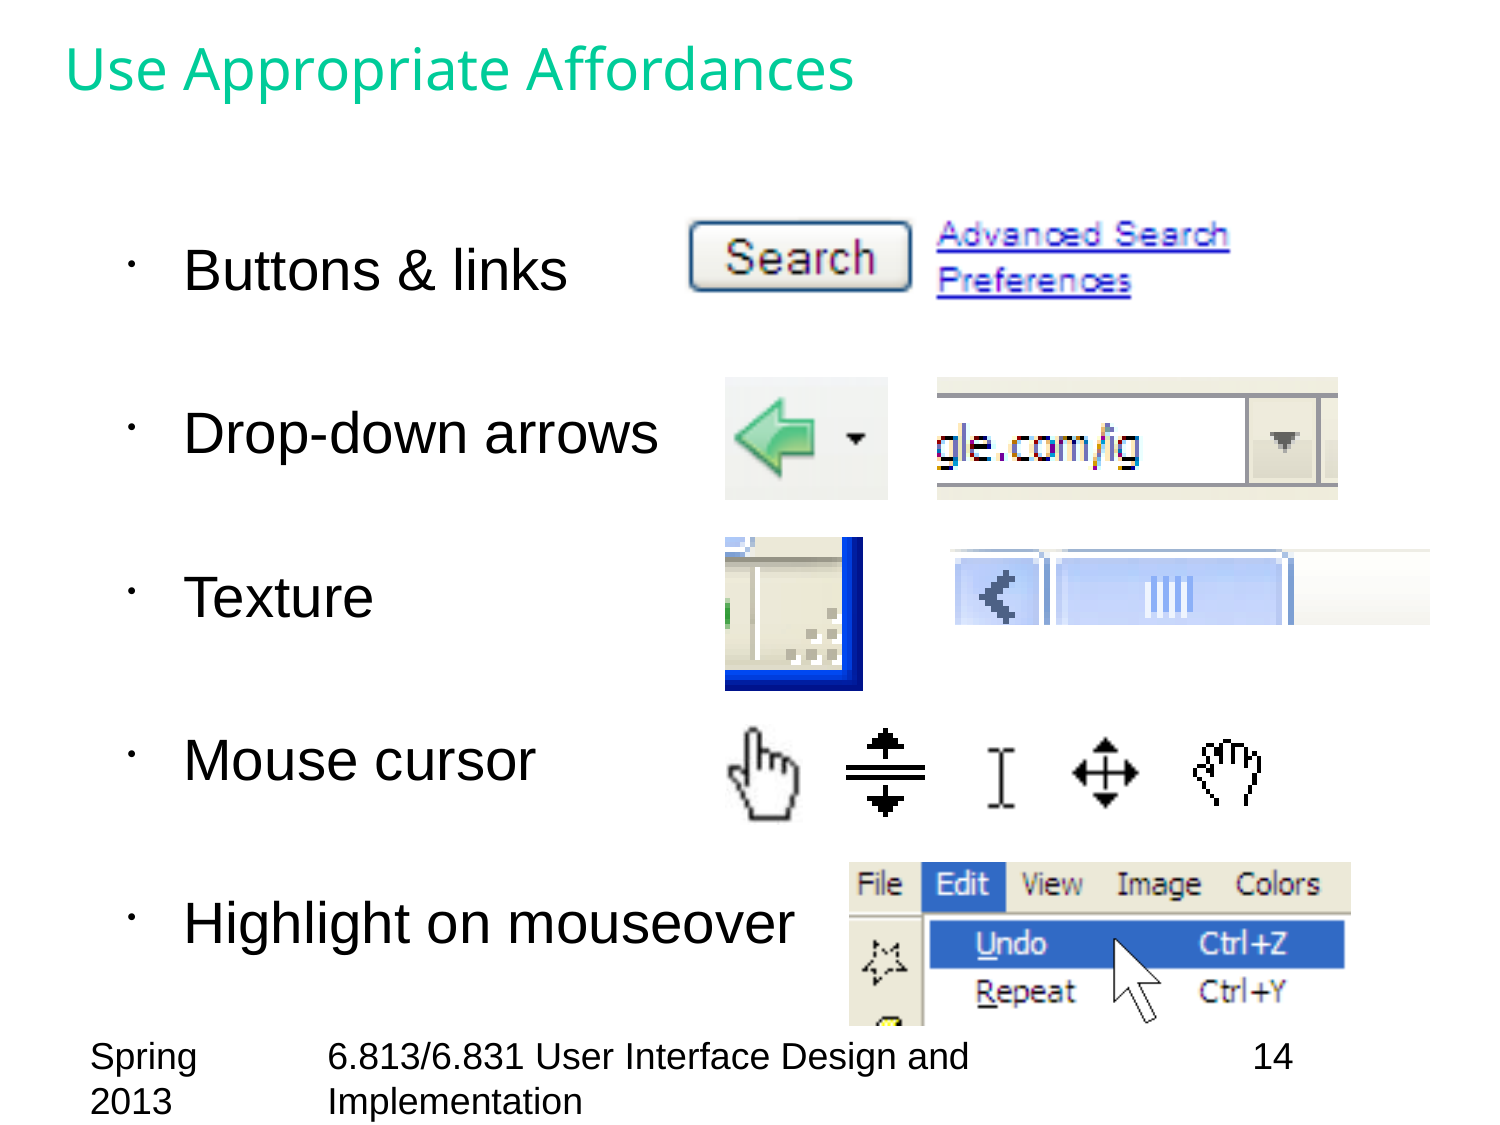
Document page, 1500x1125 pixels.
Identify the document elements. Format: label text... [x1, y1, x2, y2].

picture [849, 862, 1351, 1026]
footer 6.813/6.831 User Interface Design and Implementation [312, 1024, 1225, 1103]
picture [1062, 712, 1150, 825]
list Buttons & links Drop-down arrows Texture Mouse cursor Highlight on mouseover [112, 224, 1388, 1000]
slide_number <number> [1237, 1024, 1425, 1103]
picture [725, 377, 888, 500]
slide_number Spring 2013 [75, 1024, 300, 1103]
picture [680, 187, 1263, 325]
picture [950, 549, 1430, 625]
picture [937, 377, 1338, 500]
picture [812, 699, 1050, 838]
picture [725, 537, 863, 691]
title Use Appropriate Affordances [50, 24, 1438, 150]
picture [1175, 725, 1275, 825]
picture [725, 724, 803, 825]
